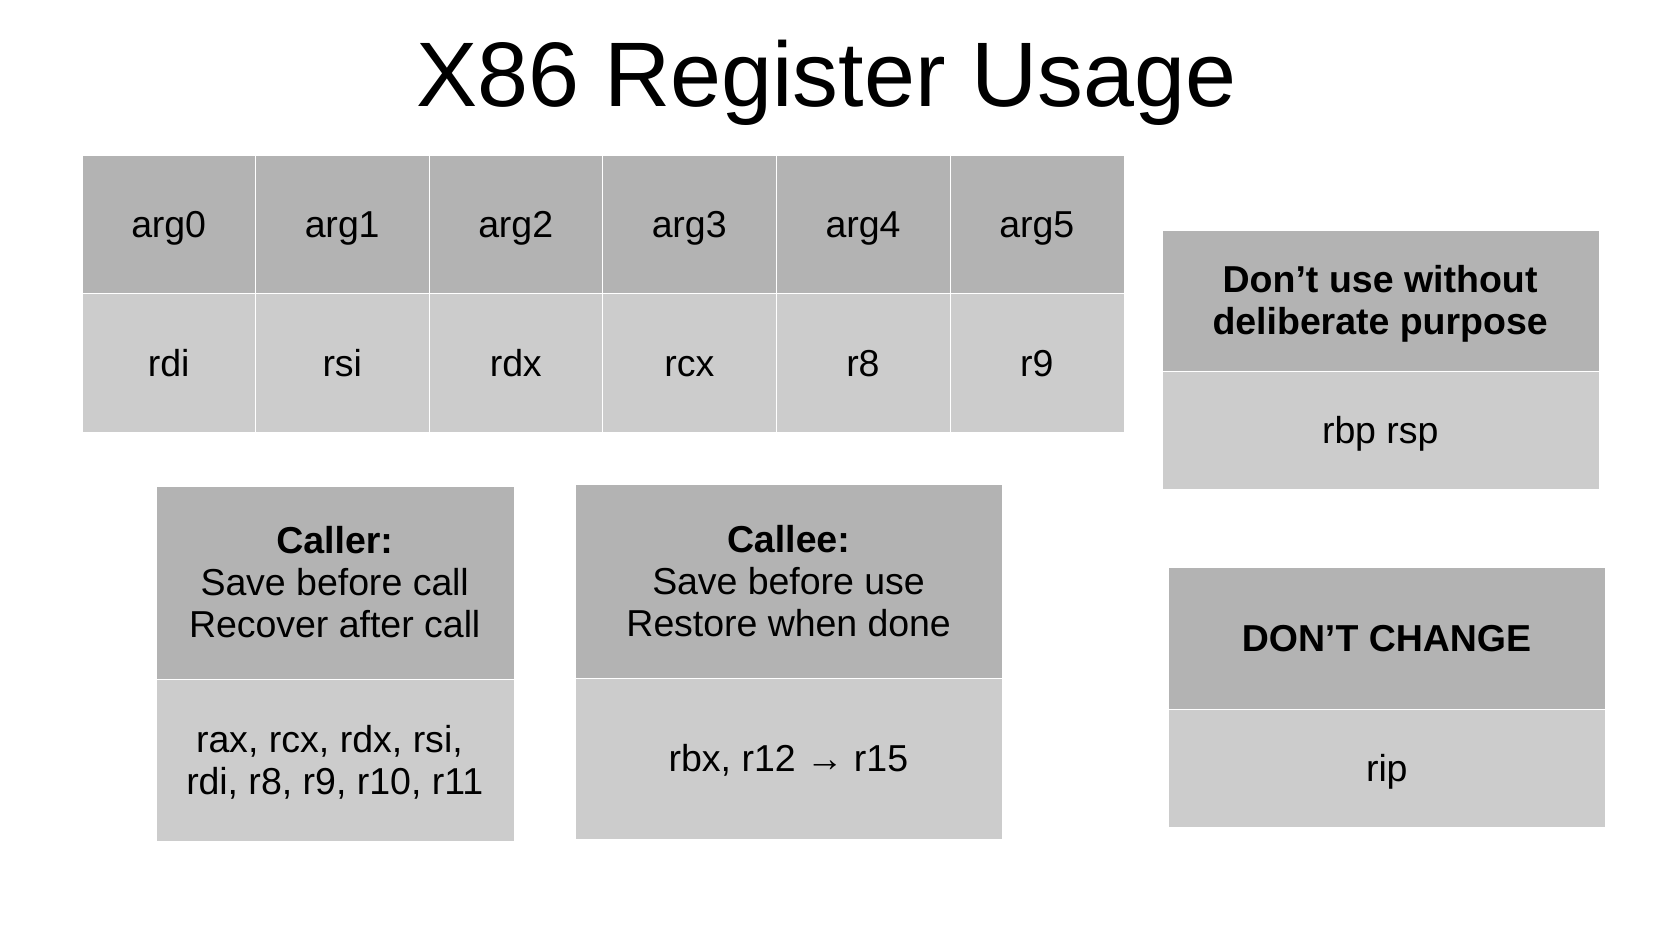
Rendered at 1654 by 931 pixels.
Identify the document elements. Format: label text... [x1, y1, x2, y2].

table_header arg4 [777, 156, 950, 293]
title X86 Register Usage [82, 23, 1571, 127]
table_header Callee: Save before use Restore when done [576, 485, 1002, 678]
table_cell r9 [951, 294, 1124, 432]
table_header arg2 [430, 156, 602, 293]
table_cell rax, rcx, rdx, rsi, rdi, r8, r9, r10, r11 [157, 680, 514, 841]
table_header Caller: Save before call Recover after call [157, 487, 514, 679]
table_cell rbx, r12 → r15 [576, 679, 1002, 839]
table_cell r8 [777, 294, 950, 432]
table_header arg5 [951, 156, 1124, 293]
table_header arg1 [256, 156, 429, 293]
table_cell rcx [603, 294, 776, 432]
table_header DON’T CHANGE [1169, 568, 1605, 709]
table_cell rdx [430, 294, 602, 432]
table_header arg3 [603, 156, 776, 293]
table_cell rsi [256, 294, 429, 432]
table_header Don’t use without deliberate purpose [1163, 231, 1599, 371]
table_cell rdi [83, 294, 255, 432]
table_cell rip [1169, 710, 1605, 827]
table_header arg0 [83, 156, 255, 293]
table_cell rbp rsp [1163, 372, 1599, 489]
